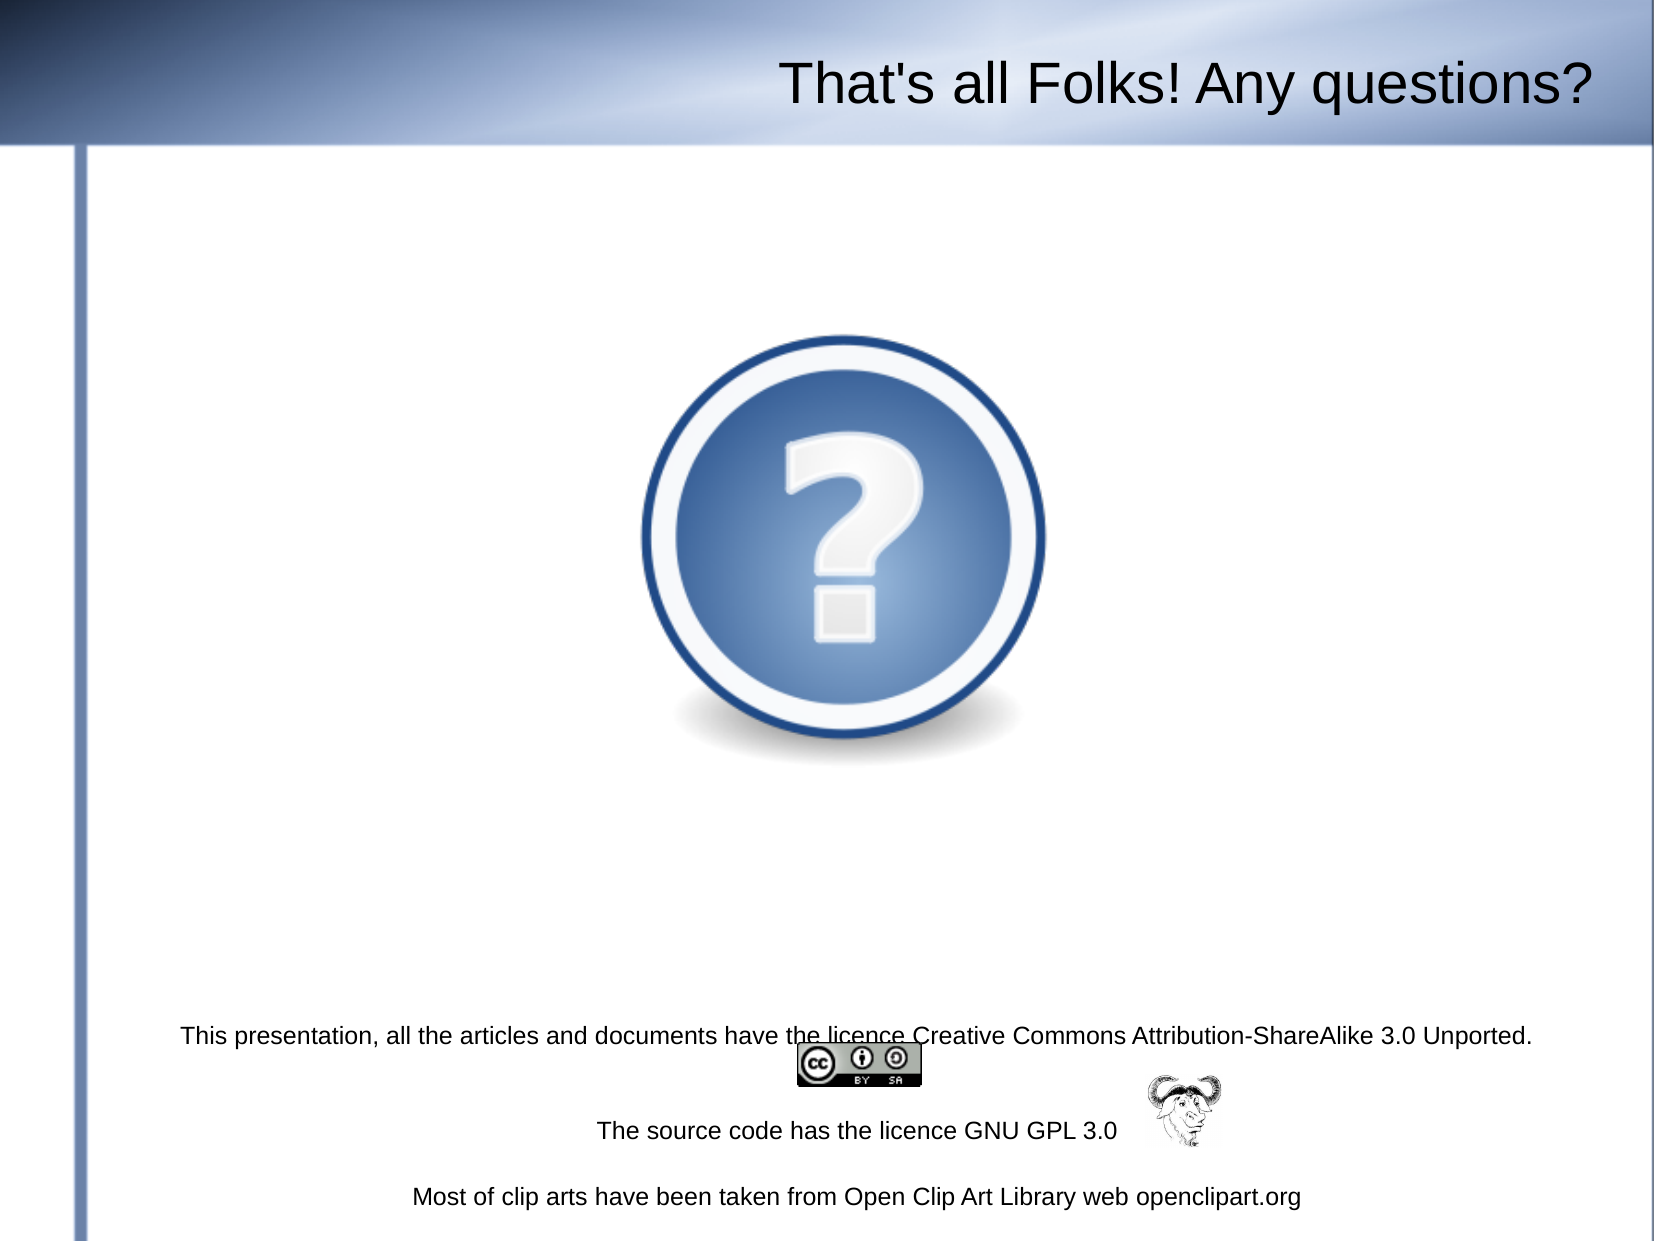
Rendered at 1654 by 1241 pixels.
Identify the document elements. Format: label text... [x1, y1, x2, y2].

text_box This presentation, all the articles and documents have the licence Creative Commons Attribution-ShareAlike 3.0 Unported. The source code has the licence GNU GPL 3.0 Most of clip arts have been taken from Open Clip Art Library web openclipart.org [165, 1000, 1571, 1205]
picture [0, 0, 1654, 1241]
title That's all Folks! Any questions? [154, 49, 1596, 118]
